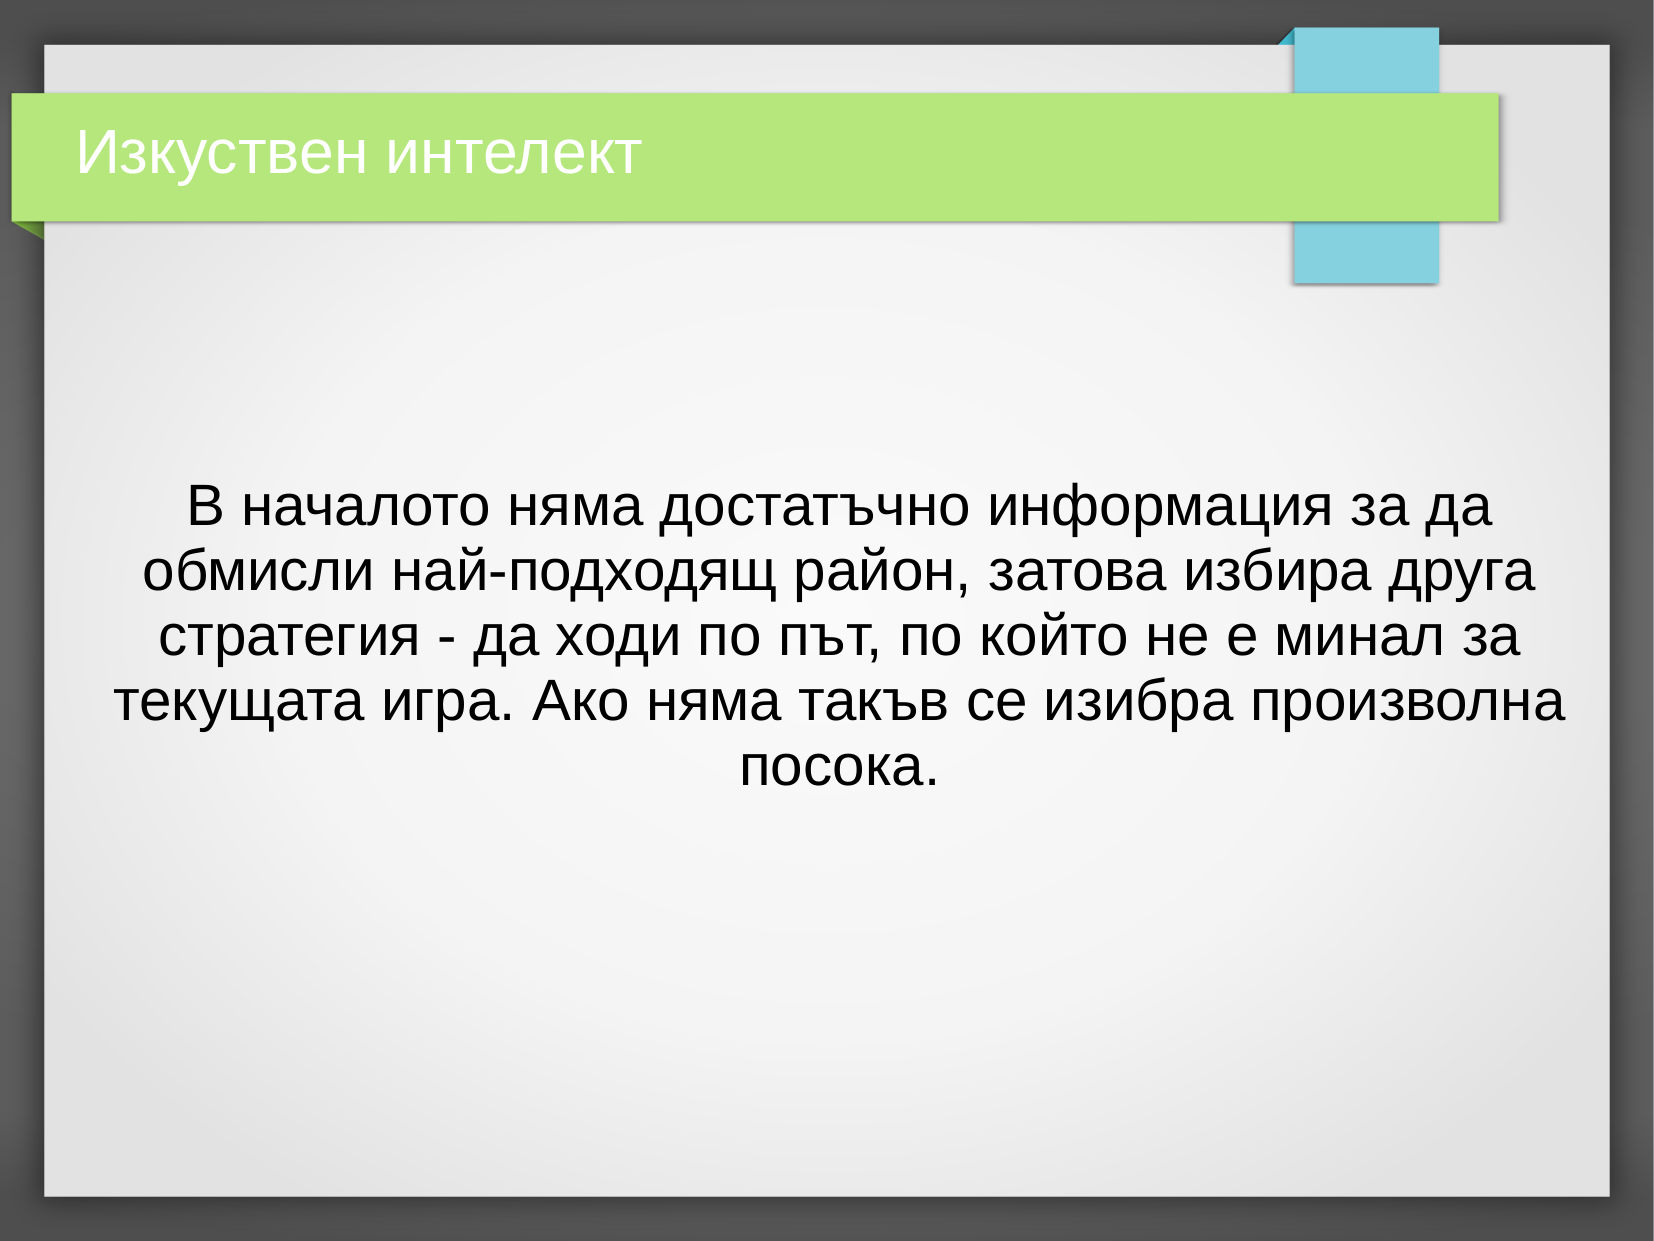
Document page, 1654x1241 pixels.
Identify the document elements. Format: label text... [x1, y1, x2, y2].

picture [0, 0, 1654, 1241]
title Изкуствен интелект [75, 47, 1564, 256]
text_box В началото няма достатъчно информация за да обмисли най-подходящ район, затова избира друга стратегия - да ходи по път, по който не е минал за текущата игра. Ако няма такъв се изибра произволна посока. [75, 465, 1606, 805]
